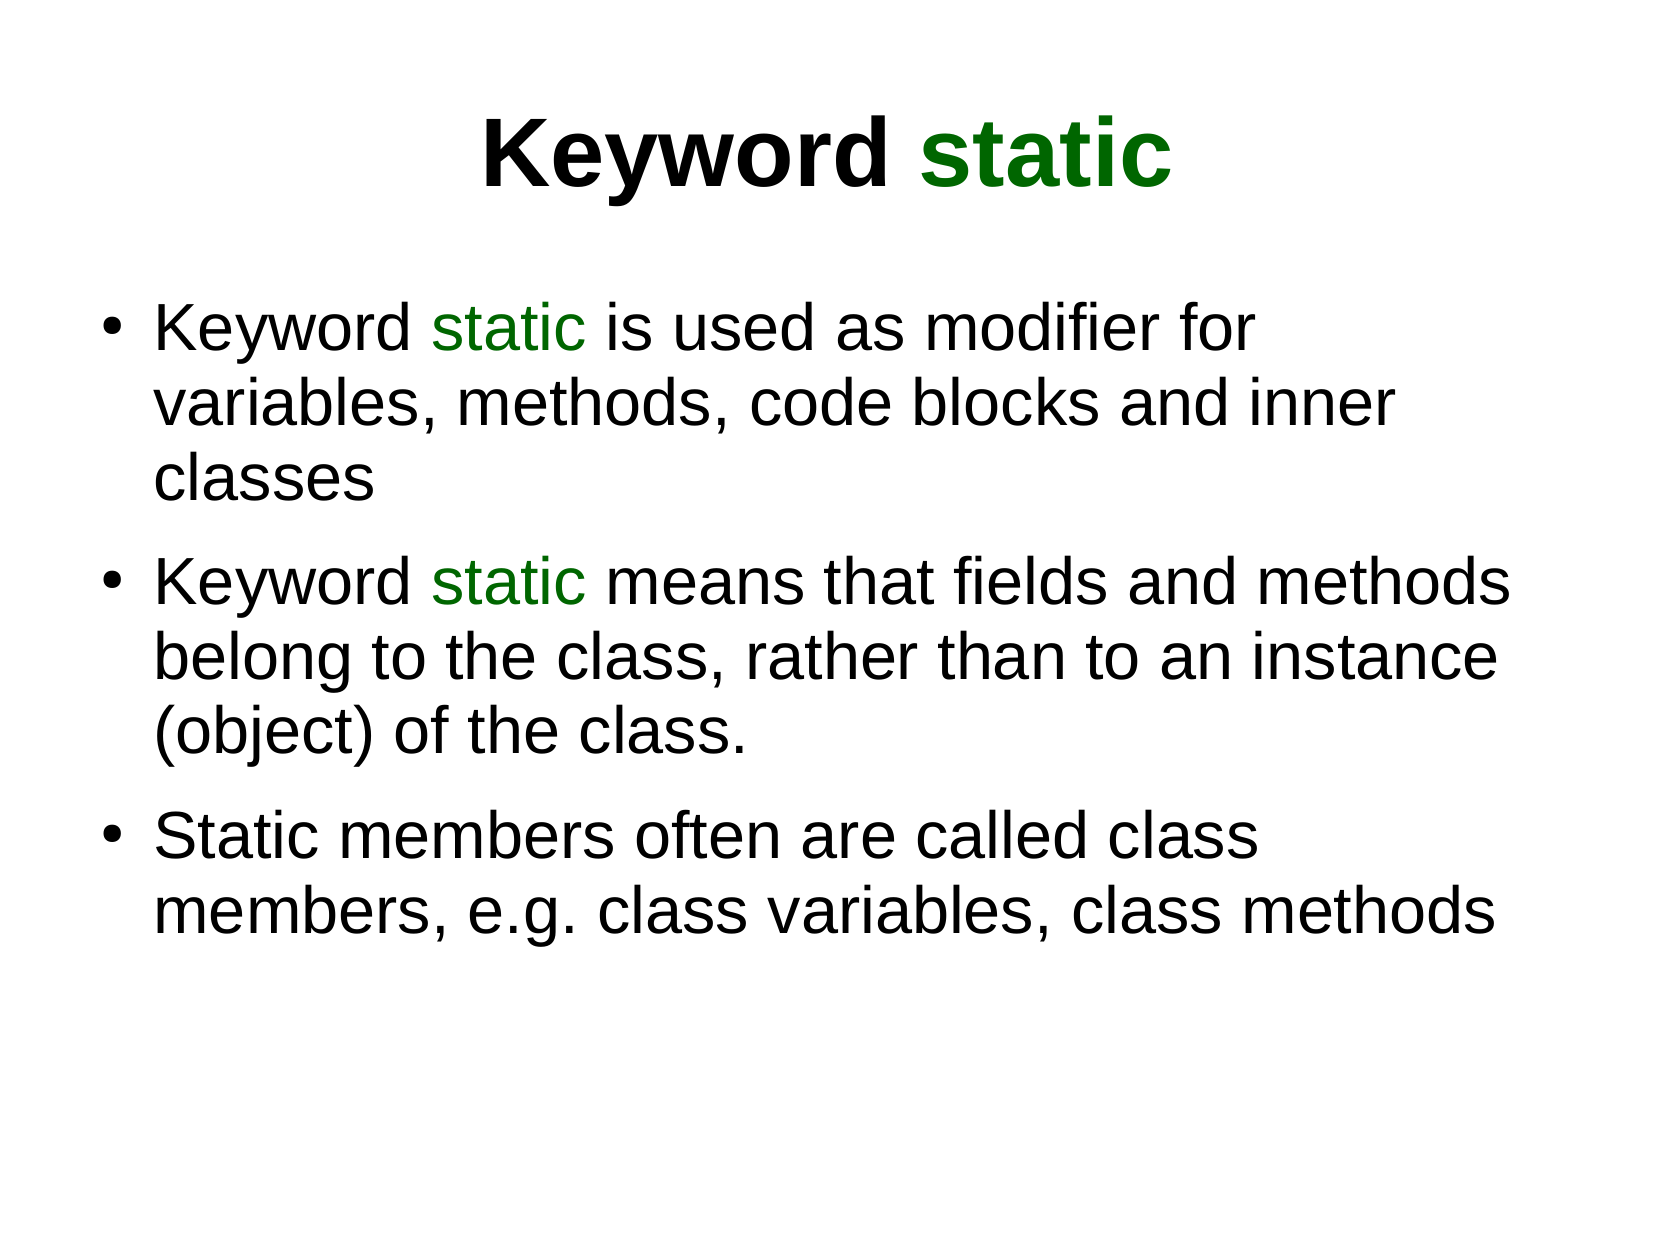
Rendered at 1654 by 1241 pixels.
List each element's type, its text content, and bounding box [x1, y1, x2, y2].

list Keyword static is used as modifier for variables, methods, code blocks and inner classes Keyword static means that fields and methods belong to the class, rather than to an instance (object) of the class. Static members often are called class members, e.g. class variables, class methods [82, 290, 1538, 1010]
title Keyword static [82, 83, 1571, 223]
